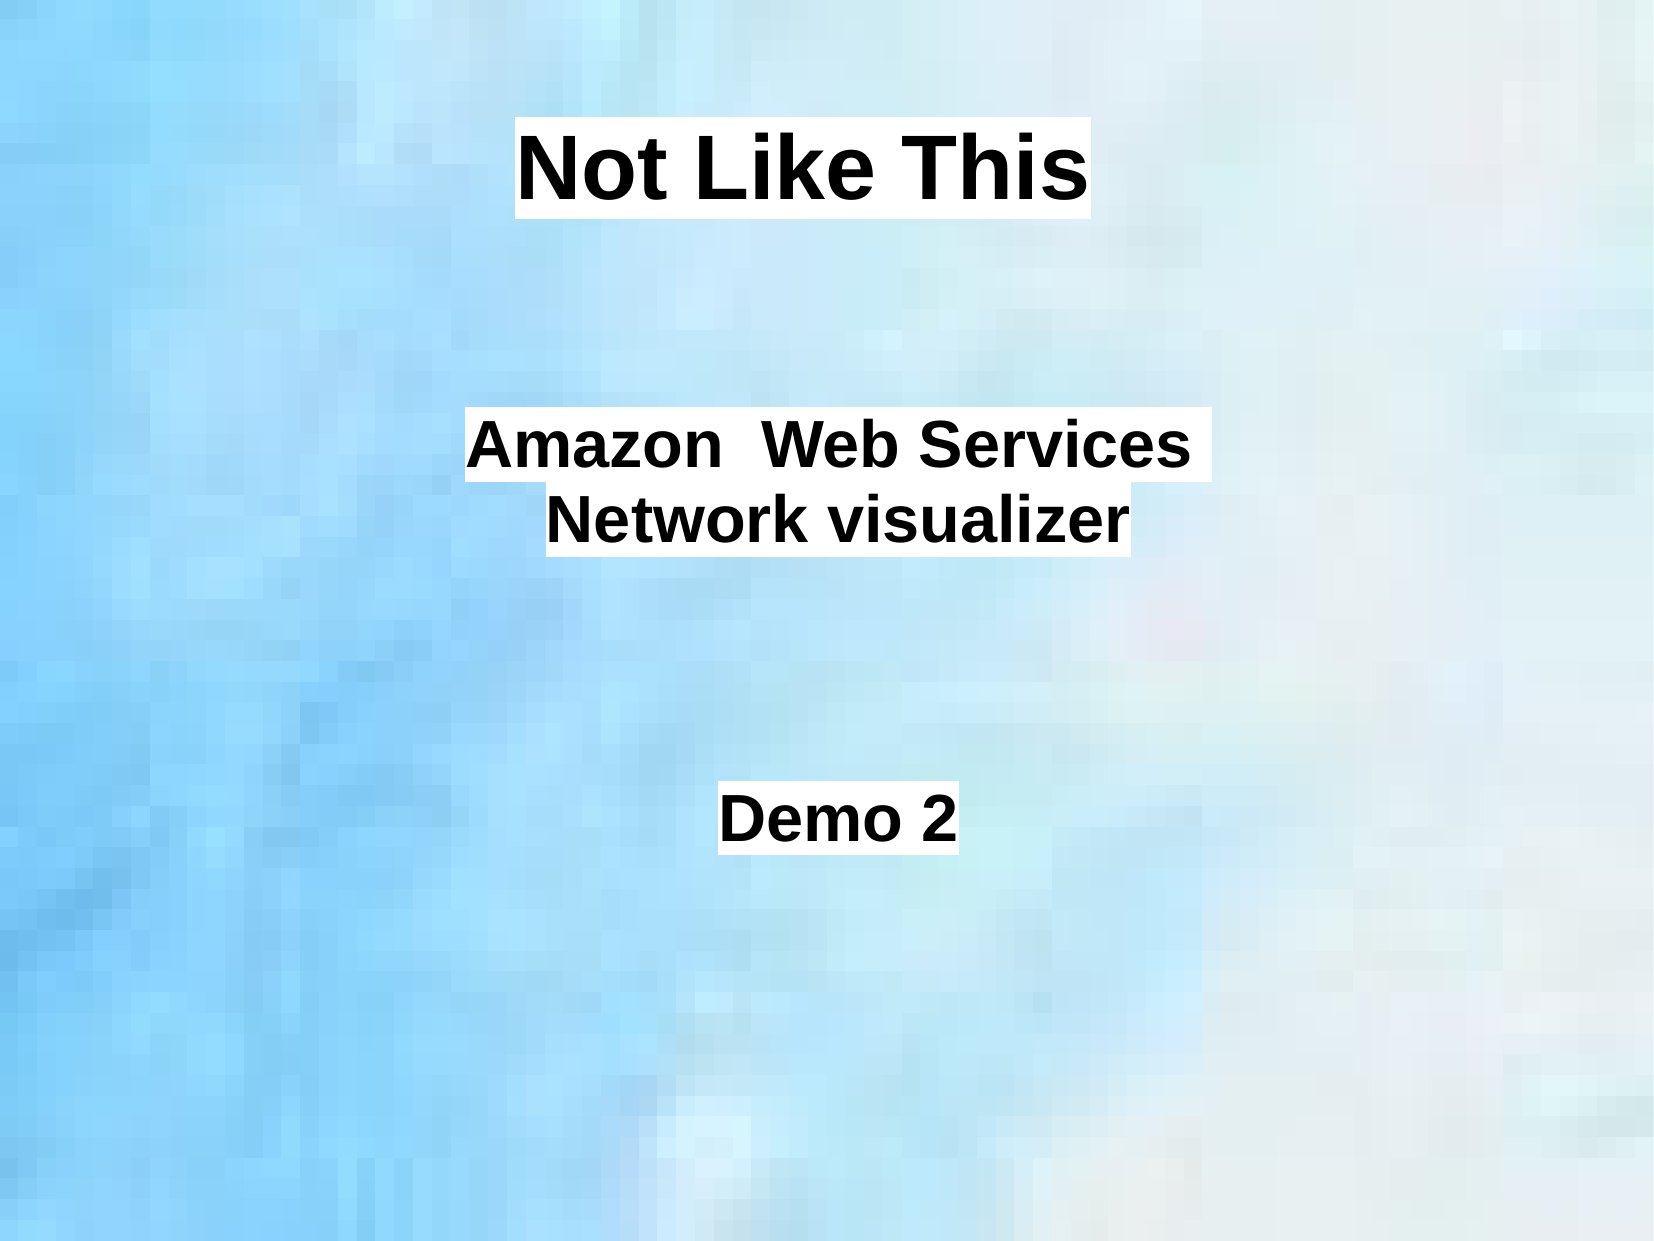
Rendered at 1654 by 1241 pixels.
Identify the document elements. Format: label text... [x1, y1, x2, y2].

subtitle Amazon Web Services Network visualizer Demo 2 [94, 271, 1583, 991]
title Not Like This [59, 64, 1548, 272]
picture [0, 0, 1654, 1241]
